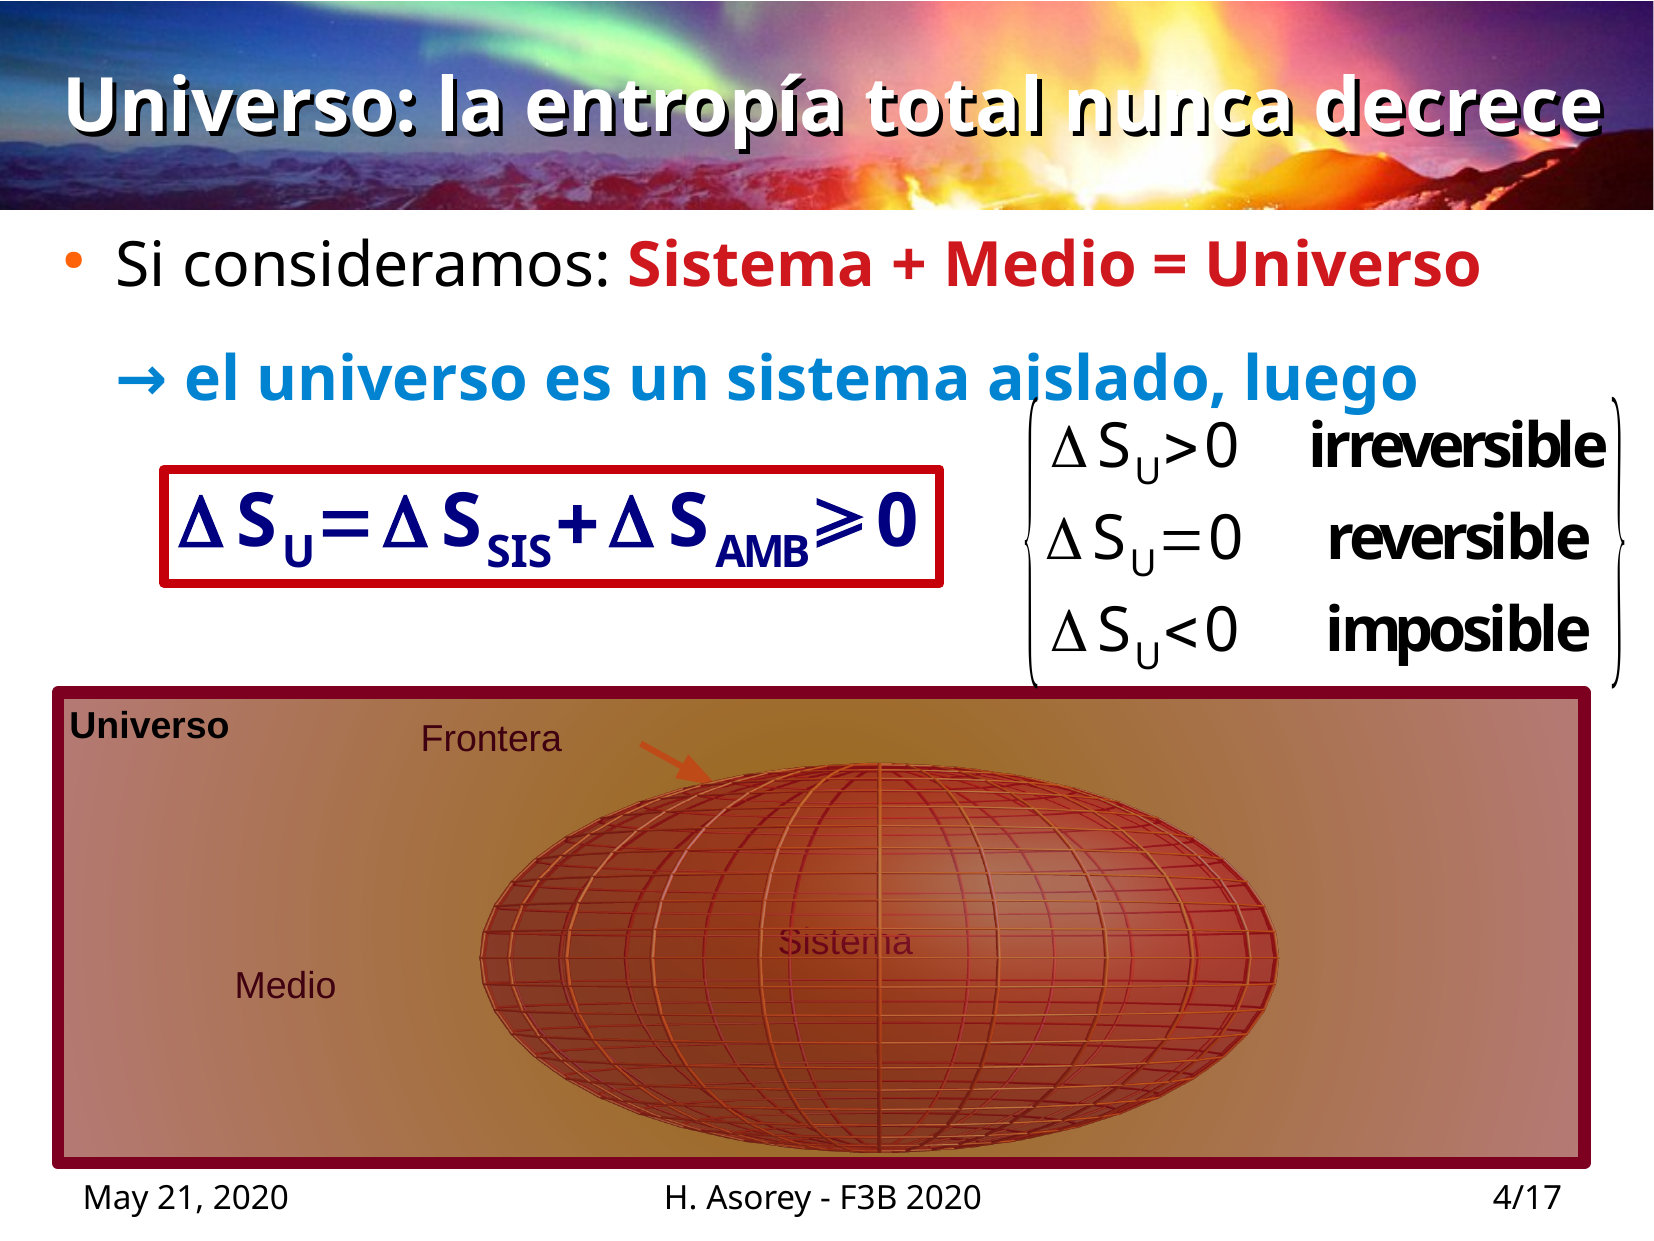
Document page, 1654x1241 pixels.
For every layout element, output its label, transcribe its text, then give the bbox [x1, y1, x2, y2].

picture [0, 1, 1654, 210]
text_box [53, 692, 1585, 1163]
title Universo: la entropía total nunca decrece [45, 15, 1606, 191]
text_box Universo [54, 697, 308, 784]
chart [168, 474, 935, 579]
list Si consideramos: Sistema + Medio = Universo → el universo es un sistema aislado, luego [45, 219, 1606, 649]
chart [1014, 393, 1640, 692]
